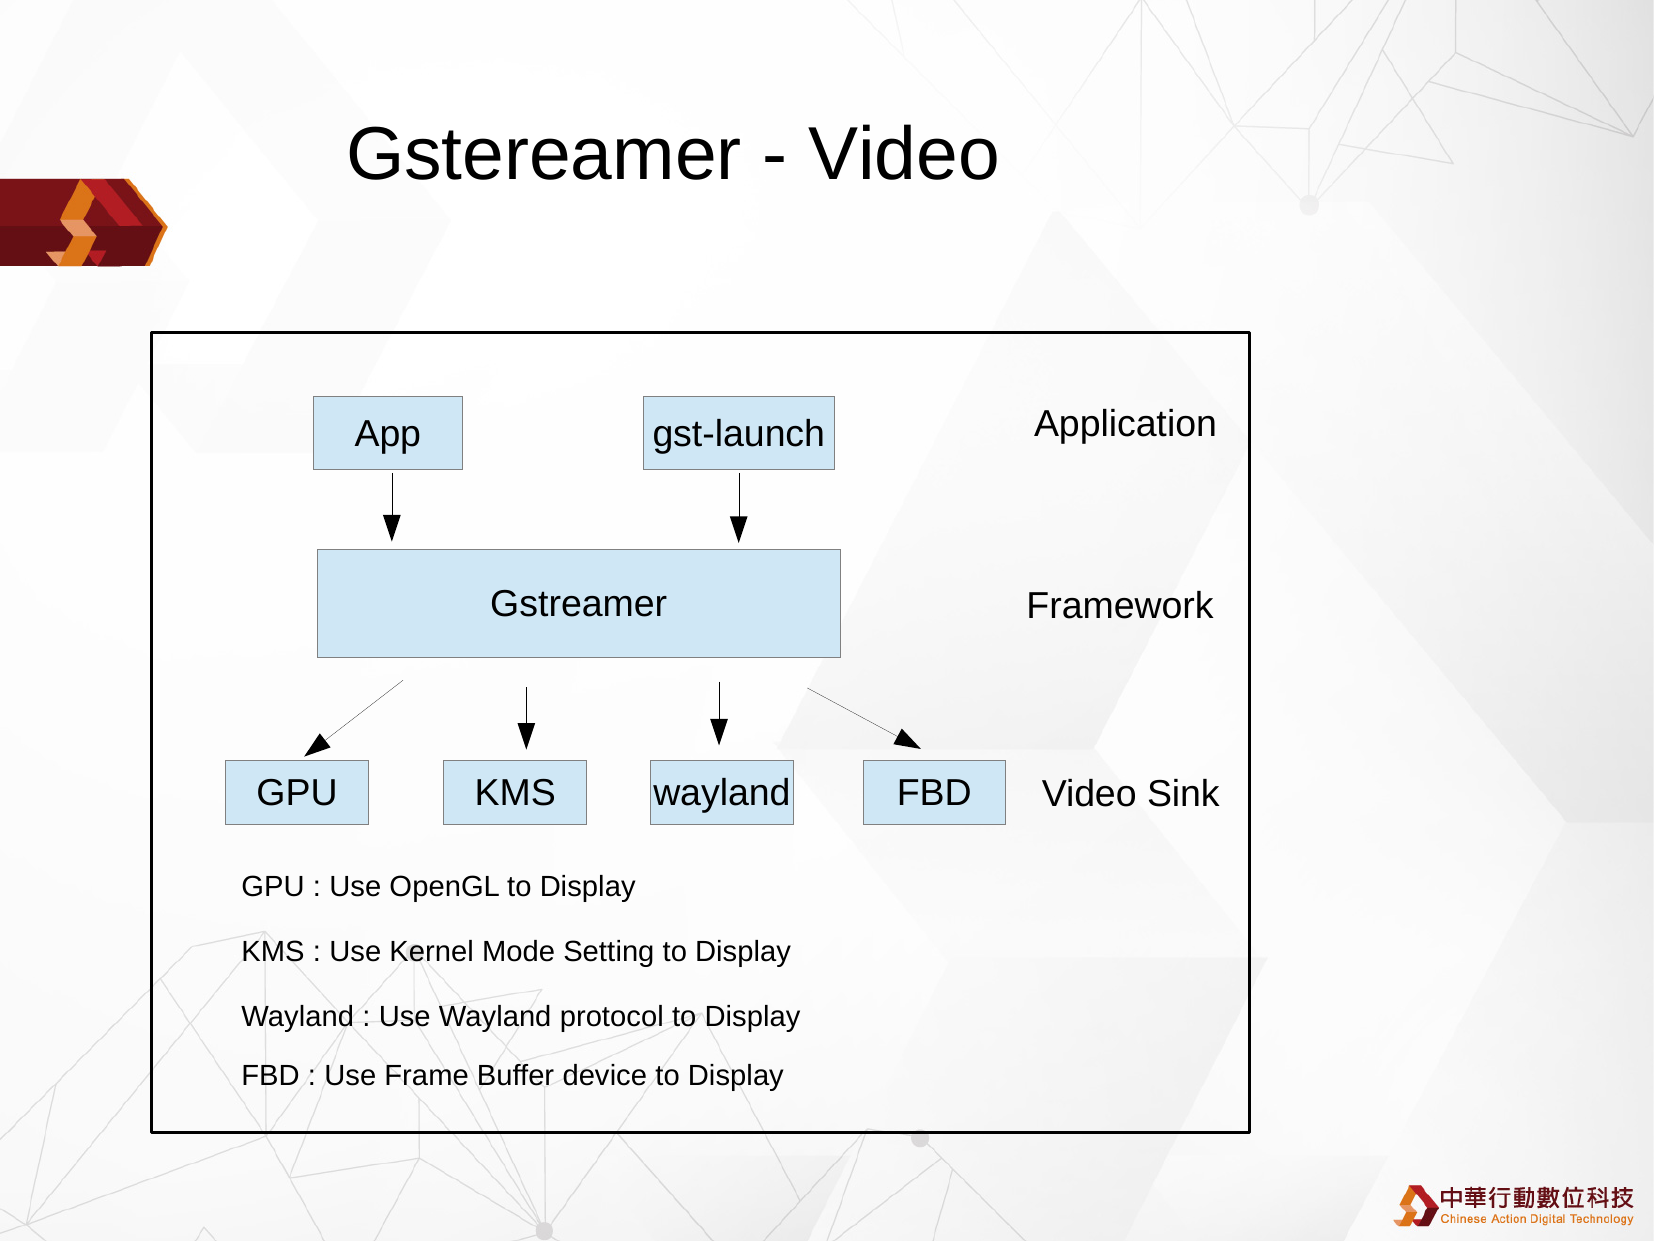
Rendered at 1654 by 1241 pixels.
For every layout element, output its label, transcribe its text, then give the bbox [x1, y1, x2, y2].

text_box FBD : Use Frame Buffer device to Display [226, 1051, 924, 1100]
title Gstereamer - Video [82, 94, 1264, 213]
text_box KMS [443, 760, 587, 825]
text_box gst-launch [643, 396, 835, 470]
text_box App [313, 396, 463, 470]
text_box wayland [650, 760, 794, 825]
text_box Framework [1011, 576, 1246, 648]
text_box Application [1019, 394, 1234, 452]
text_box Video Sink [1027, 764, 1242, 822]
text_box Wayland : Use Wayland protocol to Display [226, 992, 924, 1041]
text_box GPU [225, 760, 369, 825]
text_box KMS : Use Kernel Mode Setting to Display [226, 927, 924, 976]
text_box FBD [863, 760, 1006, 825]
text_box GPU : Use OpenGL to Display [226, 862, 924, 911]
text_box Gstreamer [317, 549, 841, 658]
picture [0, 0, 1654, 1241]
